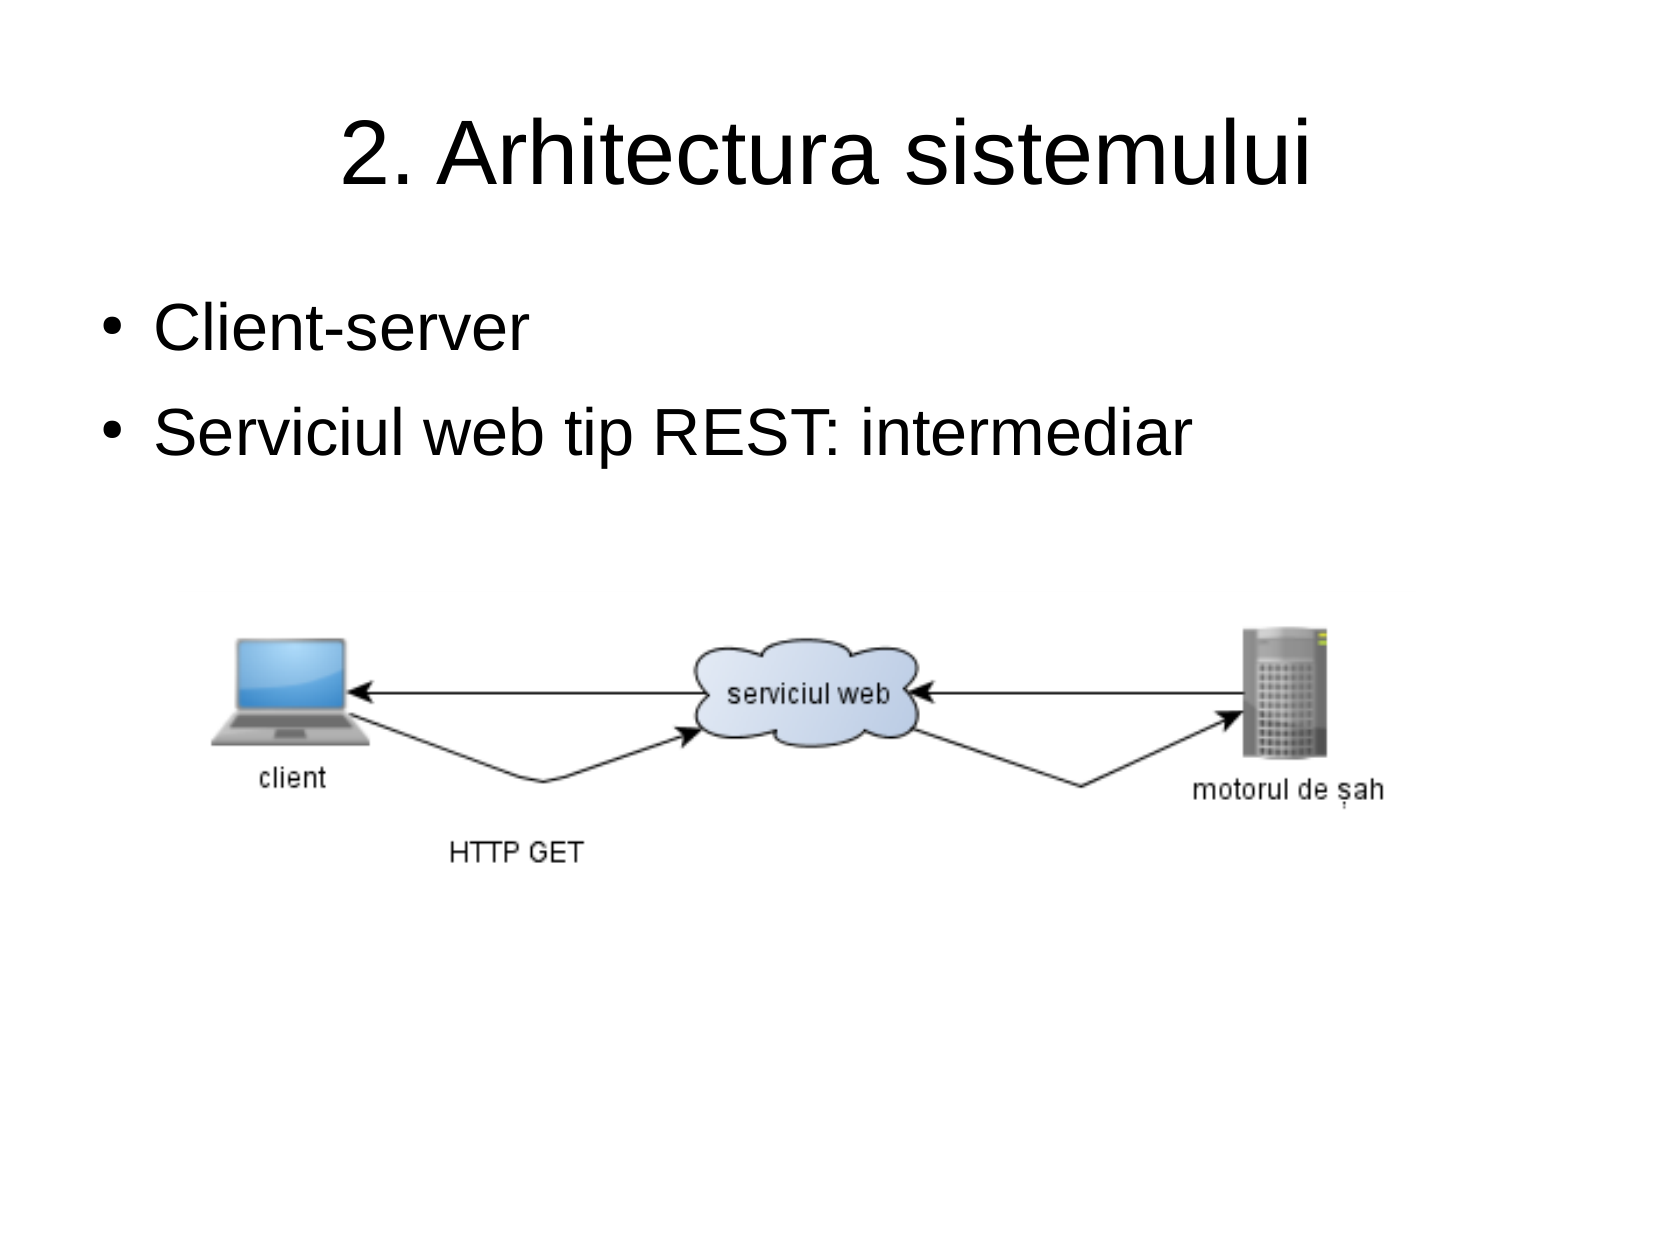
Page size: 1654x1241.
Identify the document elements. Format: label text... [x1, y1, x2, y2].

list Client-server Serviciul web tip REST: intermediar [82, 290, 1571, 1010]
picture [177, 590, 1416, 905]
title 2. Arhitectura sistemului [82, 49, 1571, 257]
